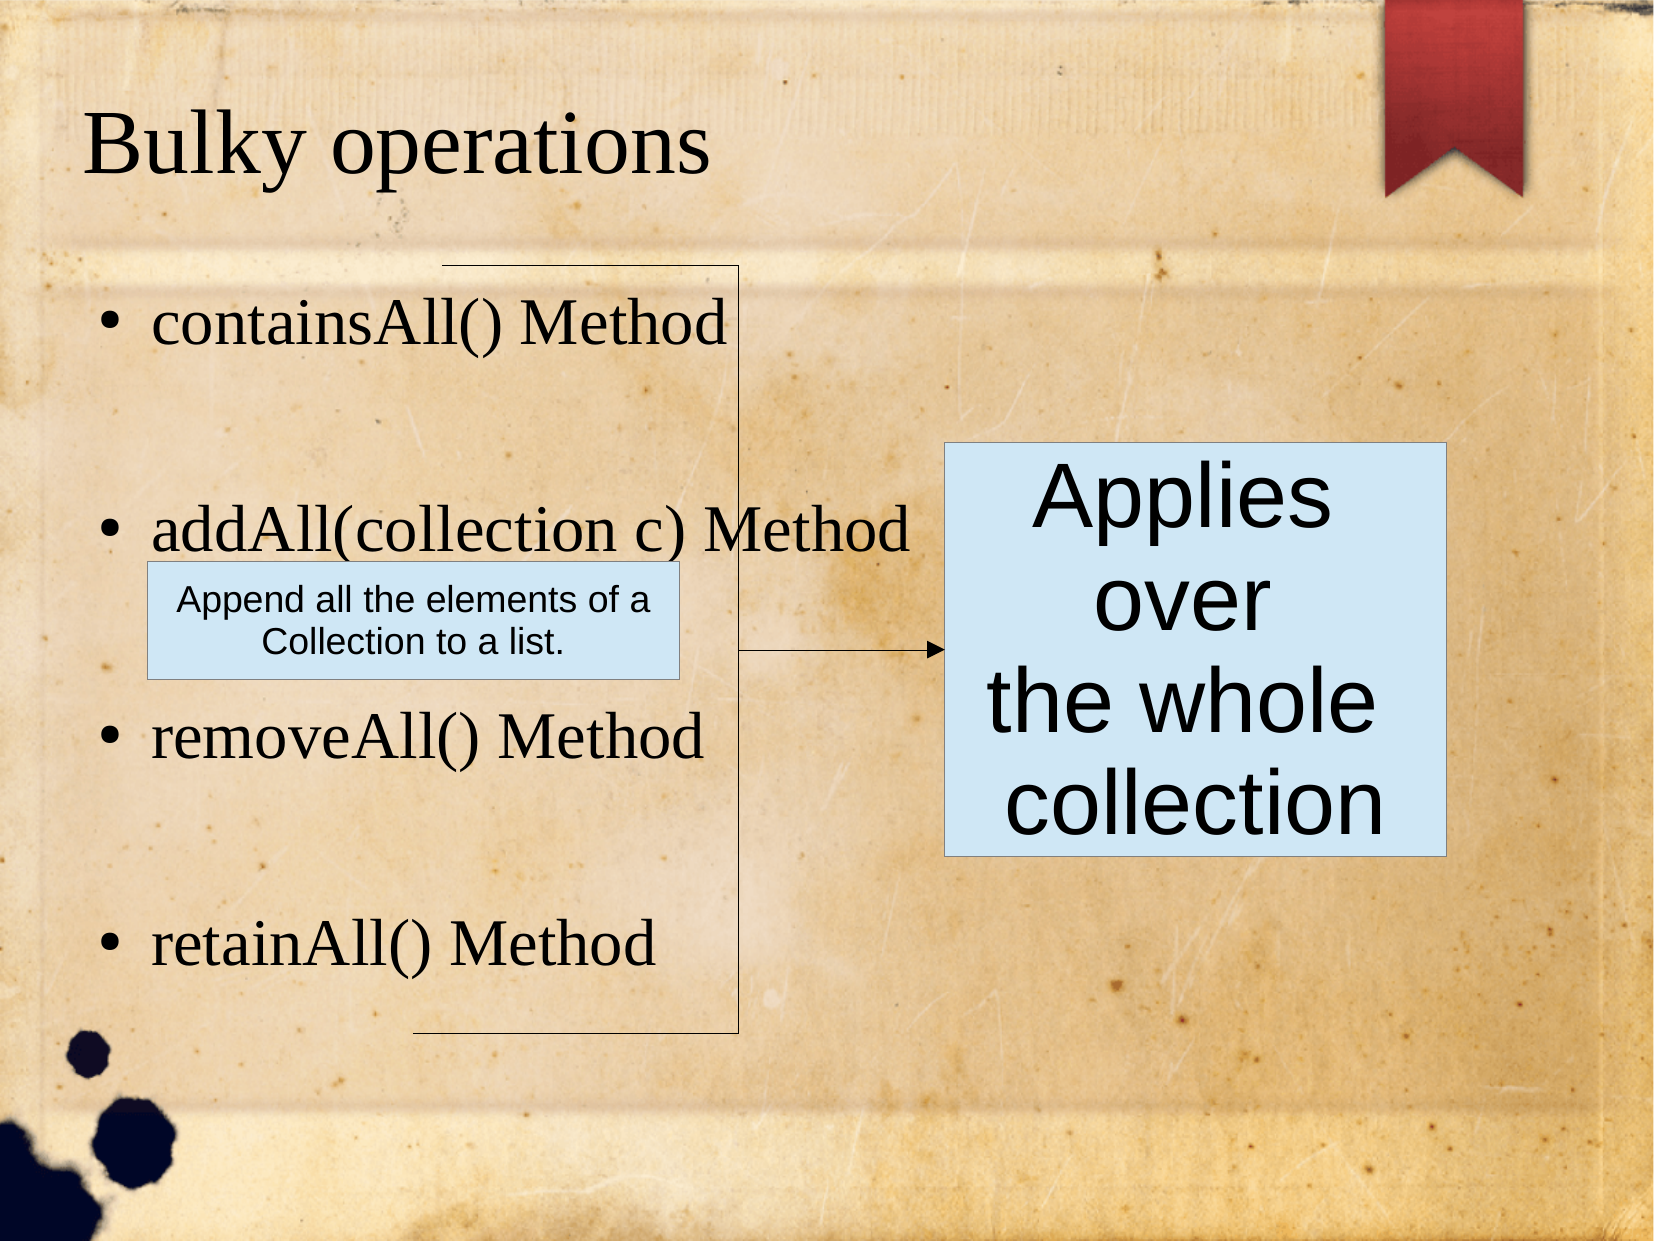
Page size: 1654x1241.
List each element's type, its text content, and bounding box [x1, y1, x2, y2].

text_box Applies over the whole collection [944, 442, 1447, 857]
picture [0, 0, 1654, 1241]
list containsAll() Method addAll(collection c) Method removeAll() Method retainAll() Method [80, 284, 738, 1004]
list containsAll() Method addAll(collection c) Method removeAll() Method retainAll() Method [739, 284, 1536, 1004]
text_box Append all the elements of a Collection to a list. [147, 561, 680, 680]
title Bulky operations [82, 49, 1347, 237]
